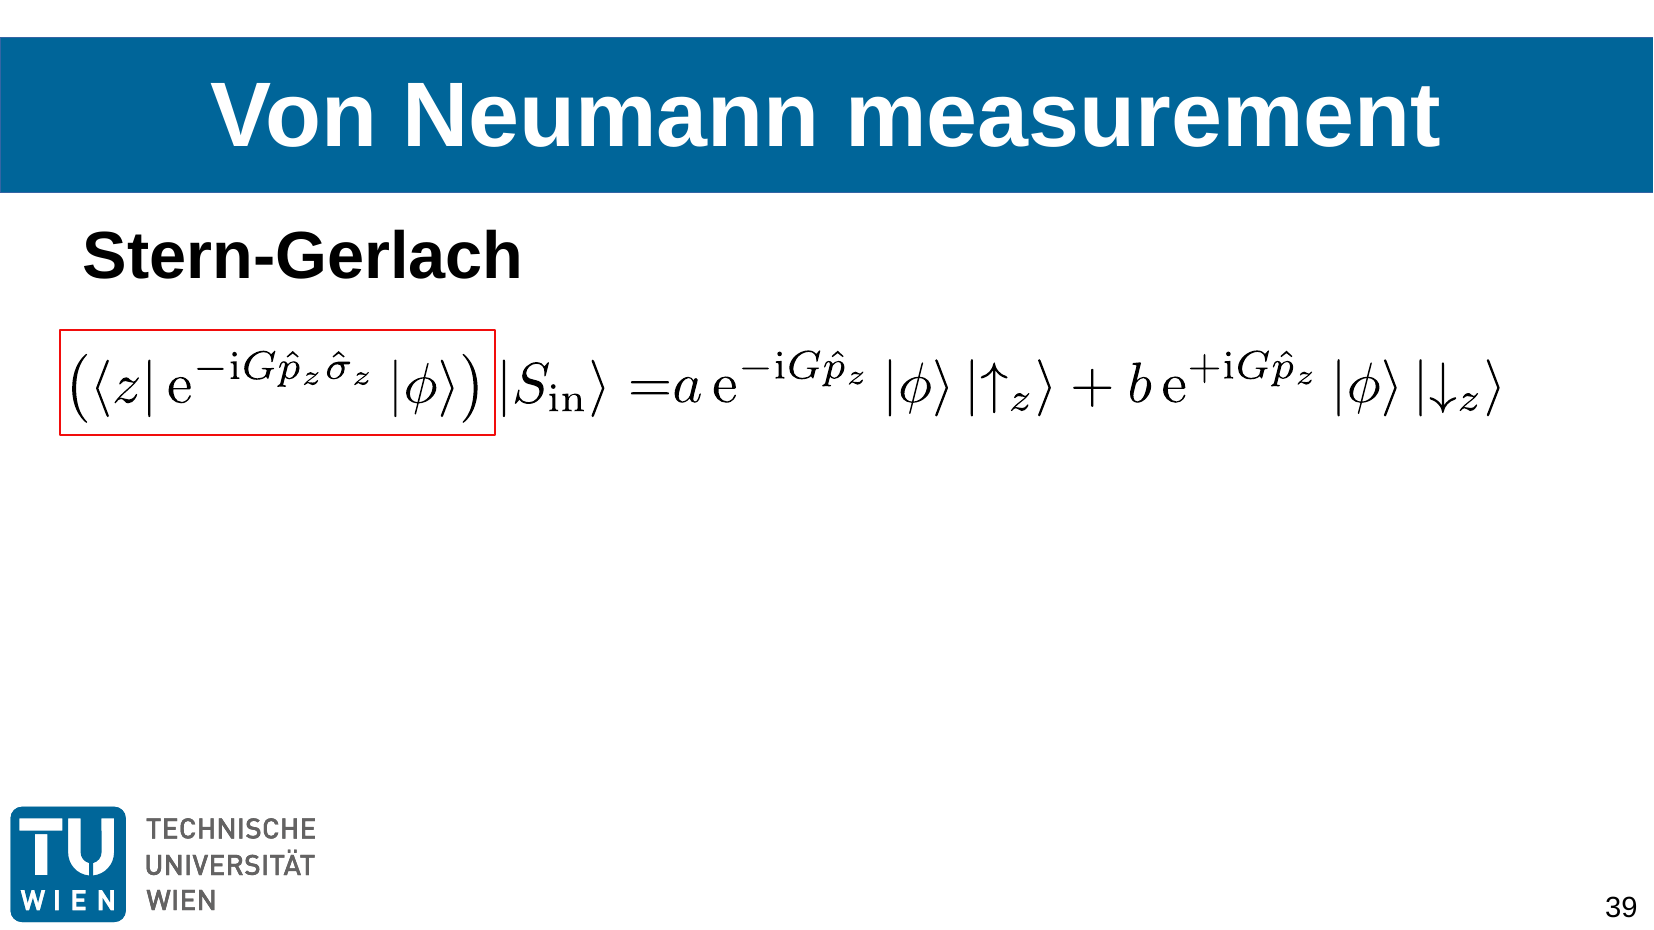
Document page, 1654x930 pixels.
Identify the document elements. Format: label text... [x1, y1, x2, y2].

picture [61, 343, 494, 431]
title Von Neumann measurement [0, 37, 1653, 193]
list Stern-Gerlach [82, 217, 1571, 301]
picture [496, 334, 1516, 440]
